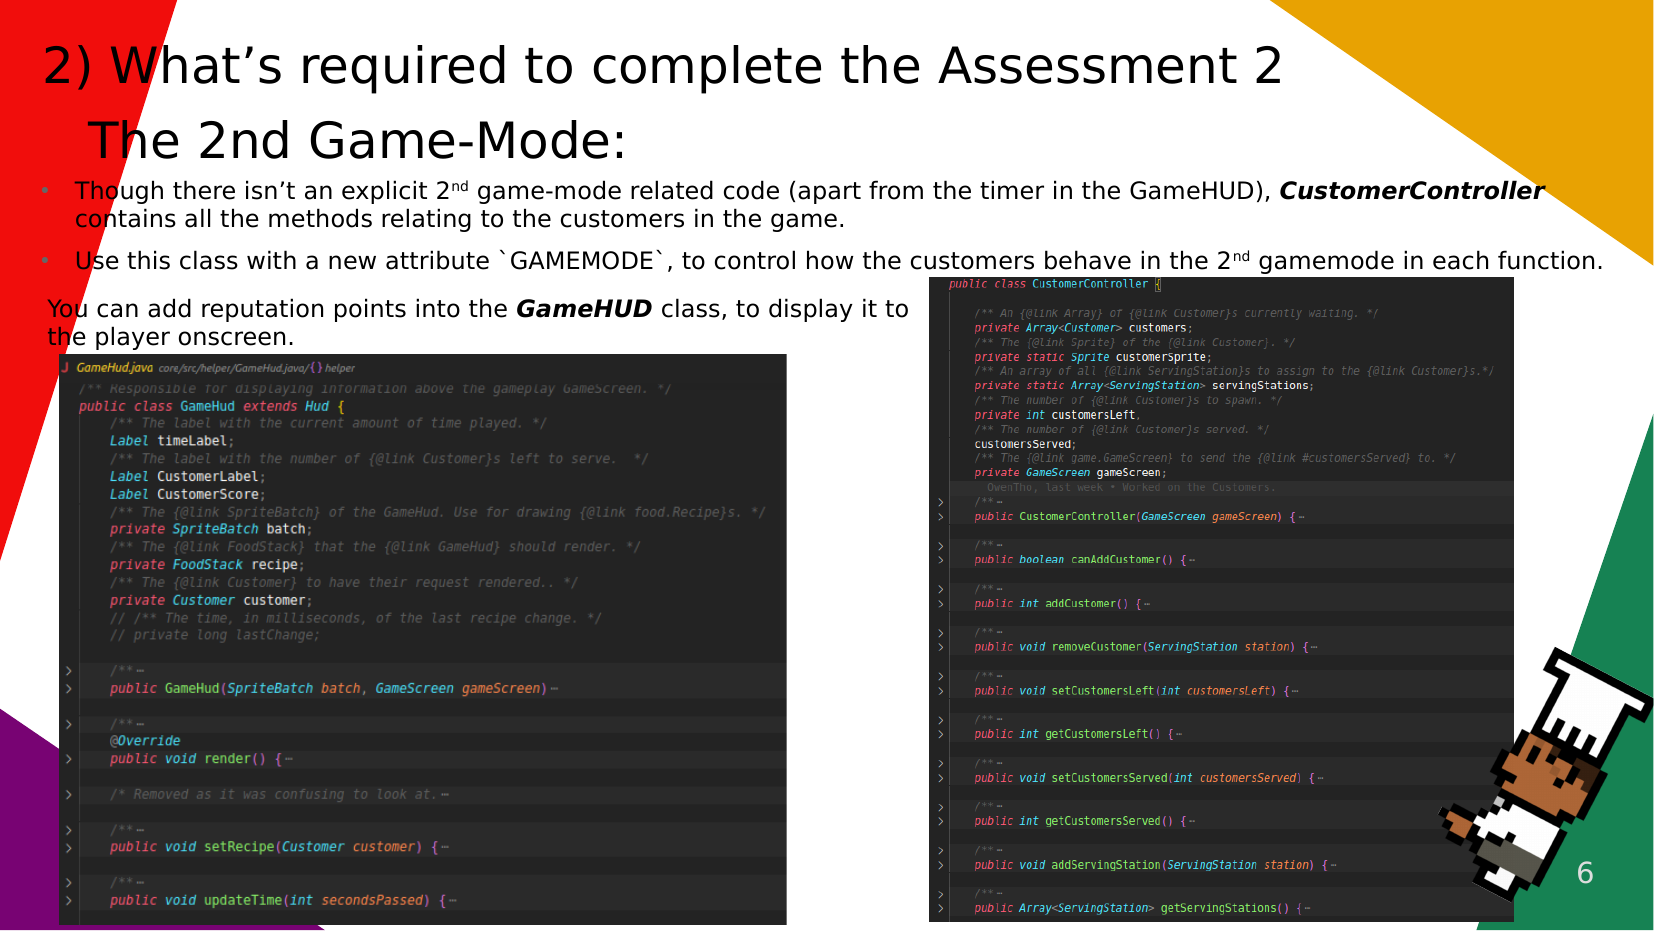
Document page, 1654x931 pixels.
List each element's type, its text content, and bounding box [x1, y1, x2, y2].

list You can add reputation points into the GameHUD class, to display it to the player onscreen. [47, 295, 945, 373]
title The 2nd Game-Mode: [88, 104, 1004, 178]
picture [59, 373, 787, 925]
picture [929, 277, 1654, 931]
title 2) What’s required to complete the Assessment 2 [0, 0, 1477, 144]
list Though there isn’t an explicit 2nd game-mode related code (apart from the timer in the GameHUD), CustomerController contains all the methods relating to the customers in the game. Use this class with a new attribute `GAMEMODE`, to control how the customers behave in the 2nd gamemode in each function. [29, 177, 1607, 284]
